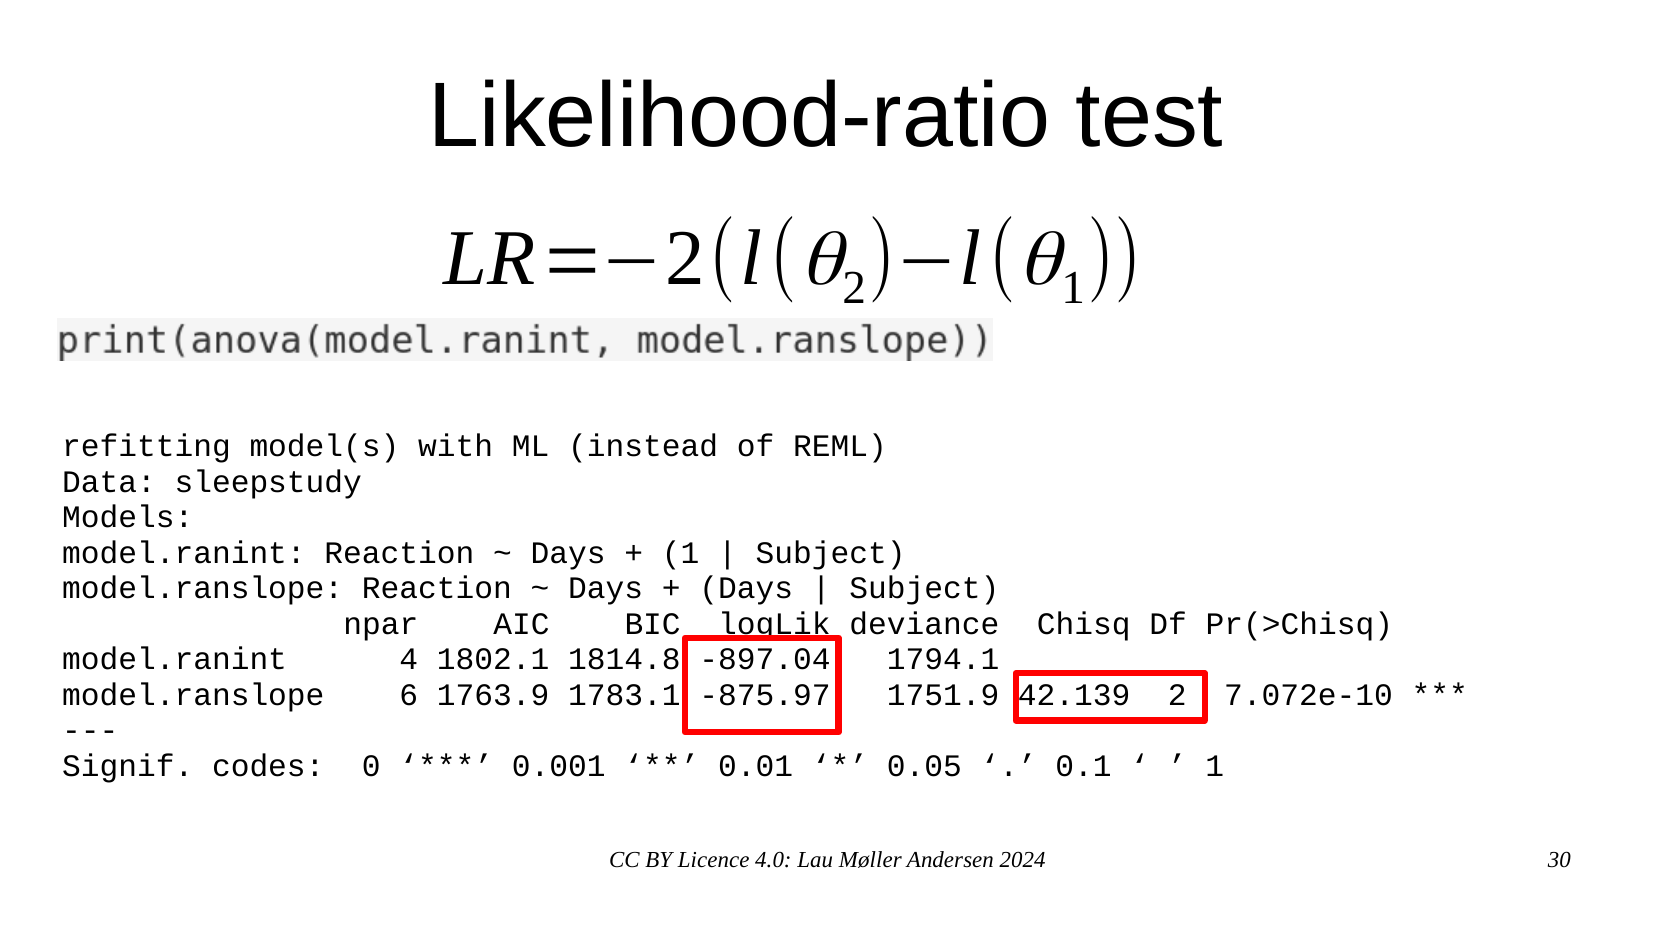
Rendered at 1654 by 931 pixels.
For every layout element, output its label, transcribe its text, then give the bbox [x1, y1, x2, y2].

text_box refitting model(s) with ML (instead of REML) Data: sleepstudy Models: model.ranint: Reaction ~ Days + (1 | Subject) model.ranslope: Reaction ~ Days + (Days | Subject) npar AIC BIC logLik deviance Chisq Df Pr(>Chisq) model.ranint 4 1802.1 1814.8 -897.04 1794.1 model.ranslope 6 1763.9 1783.1 -875.97 1751.9 42.139 2 7.072e-10 *** --- Signif. codes: 0 ‘***’ 0.001 ‘**’ 0.01 ‘*’ 0.05 ‘.’ 0.1 ‘ ’ 1 [47, 423, 1489, 827]
picture [57, 318, 993, 362]
chart [433, 212, 1148, 314]
title Likelihood-ratio test [82, 37, 1571, 193]
